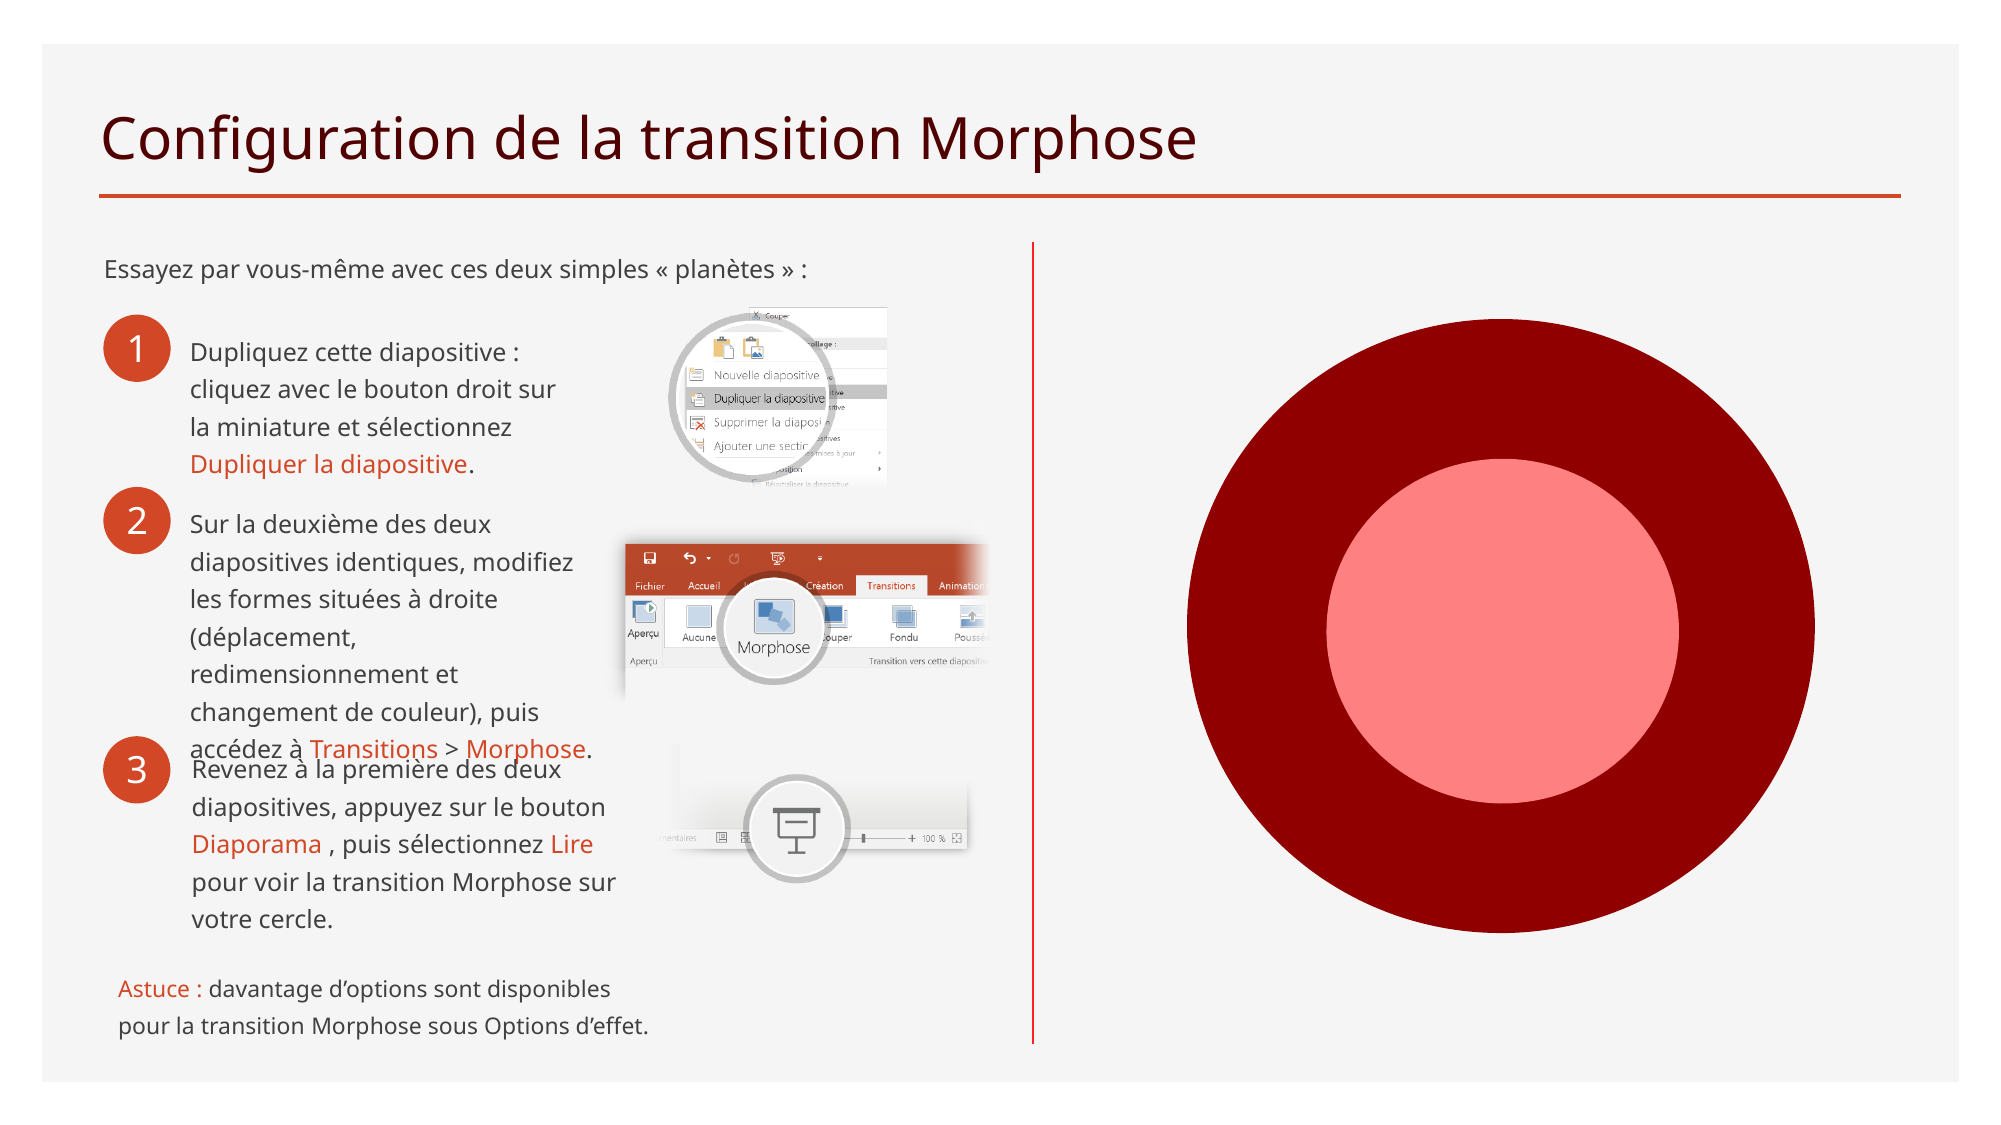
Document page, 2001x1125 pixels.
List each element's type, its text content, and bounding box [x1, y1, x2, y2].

text_box [121, 800, 152, 804]
text_box 2 [91, 489, 184, 551]
text_box 1 [91, 317, 184, 378]
text_box Dupliquez cette diapositive : cliquez avec le bouton droit sur la miniature et sélectionnez Dupliquer la diapositive. [174, 321, 583, 493]
picture [604, 518, 1010, 713]
text_box Revenez à la première des deux diapositives, appuyez sur le bouton Diaporama , puis sélectionnez Lire pour voir la transition Morphose sur votre cercle. [176, 738, 634, 956]
text_box [122, 551, 152, 555]
text_box Sur la deuxième des deux diapositives identiques, modifiez les formes situées à droite (déplacement, redimensionnement et changement de couleur), puis accédez à Transitions > Morphose. [174, 493, 610, 738]
text_box [121, 378, 153, 382]
title Configuration de la transition Morphose [85, 73, 1214, 179]
picture [629, 744, 980, 891]
text_box Astuce : davantage d’options sont disponibles pour la transition Morphose sous Options d’effet. [103, 956, 670, 1071]
text_box [1187, 319, 1815, 934]
text_box 3 [91, 738, 176, 800]
picture [663, 302, 894, 515]
text_box Essayez par vous-même avec ces deux simples « planètes » : [88, 238, 928, 317]
